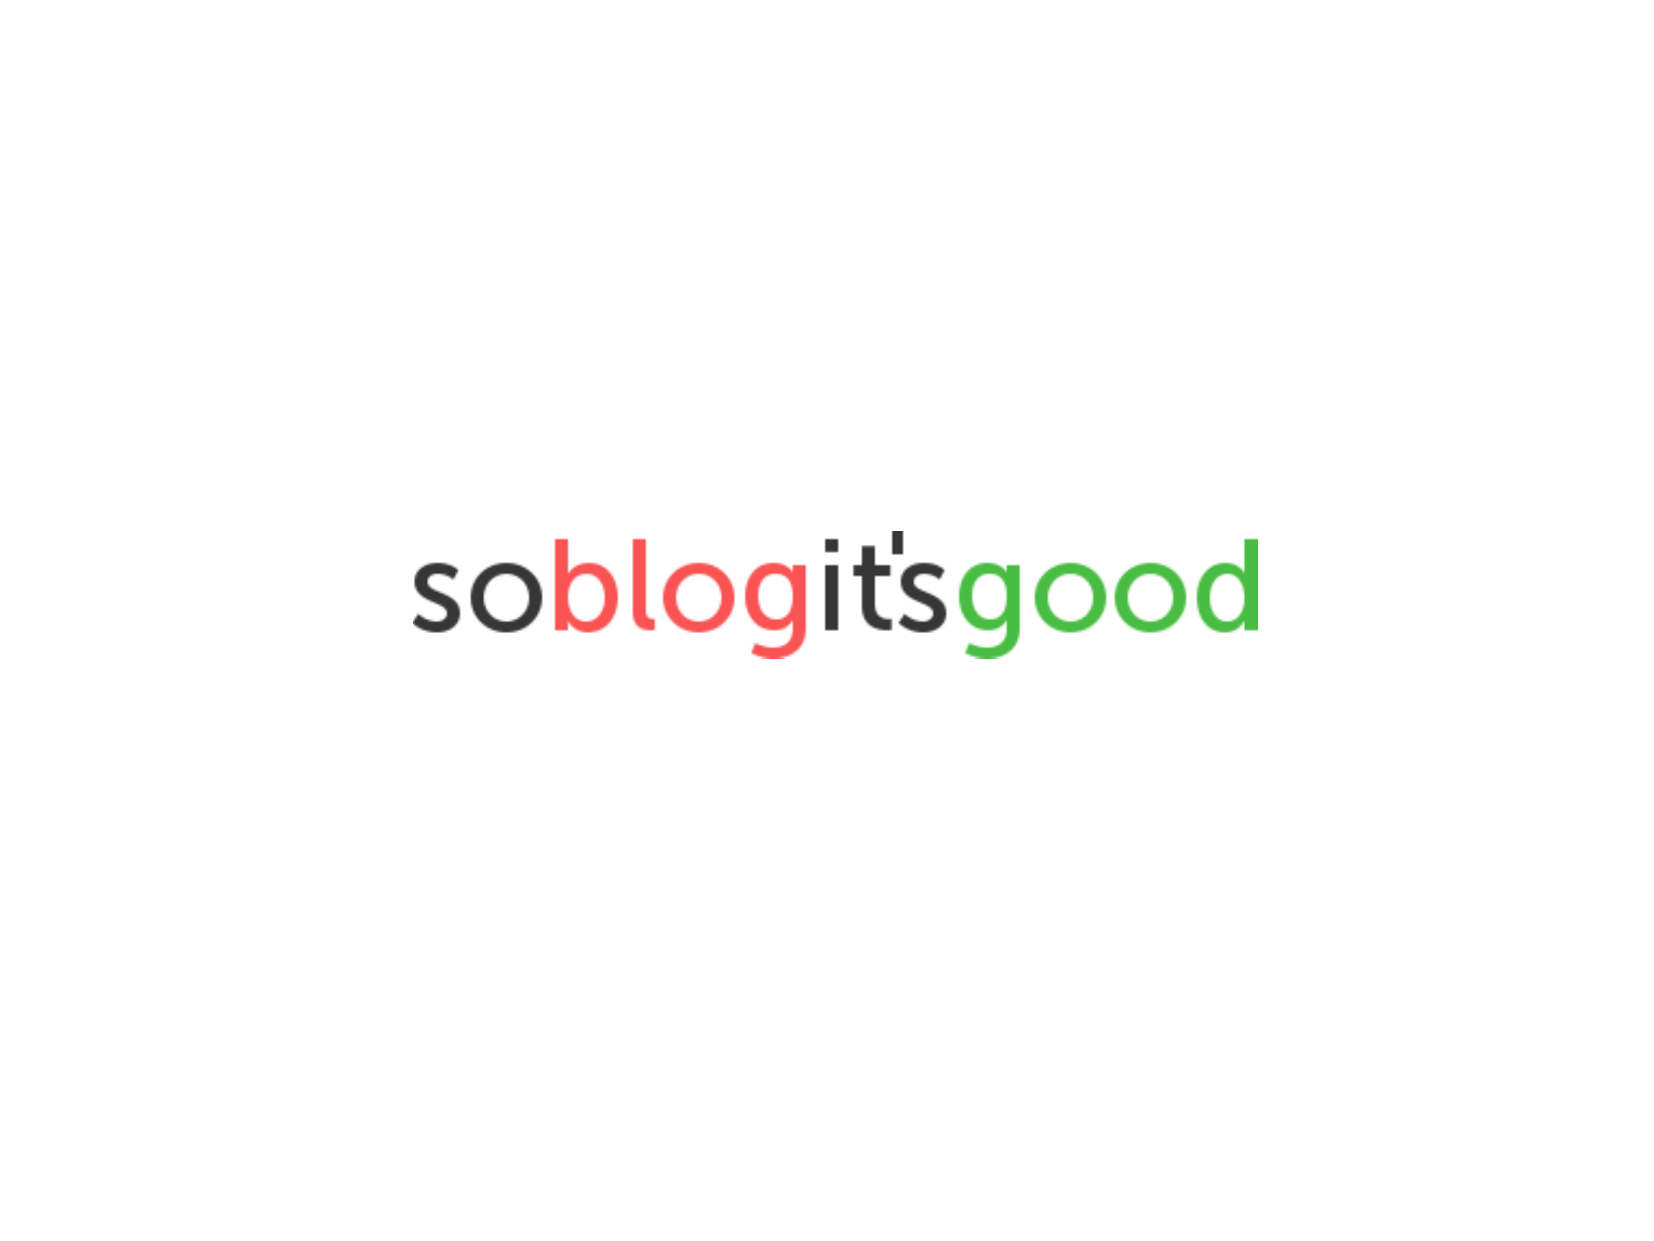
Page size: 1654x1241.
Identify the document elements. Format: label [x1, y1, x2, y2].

picture [413, 531, 1258, 659]
